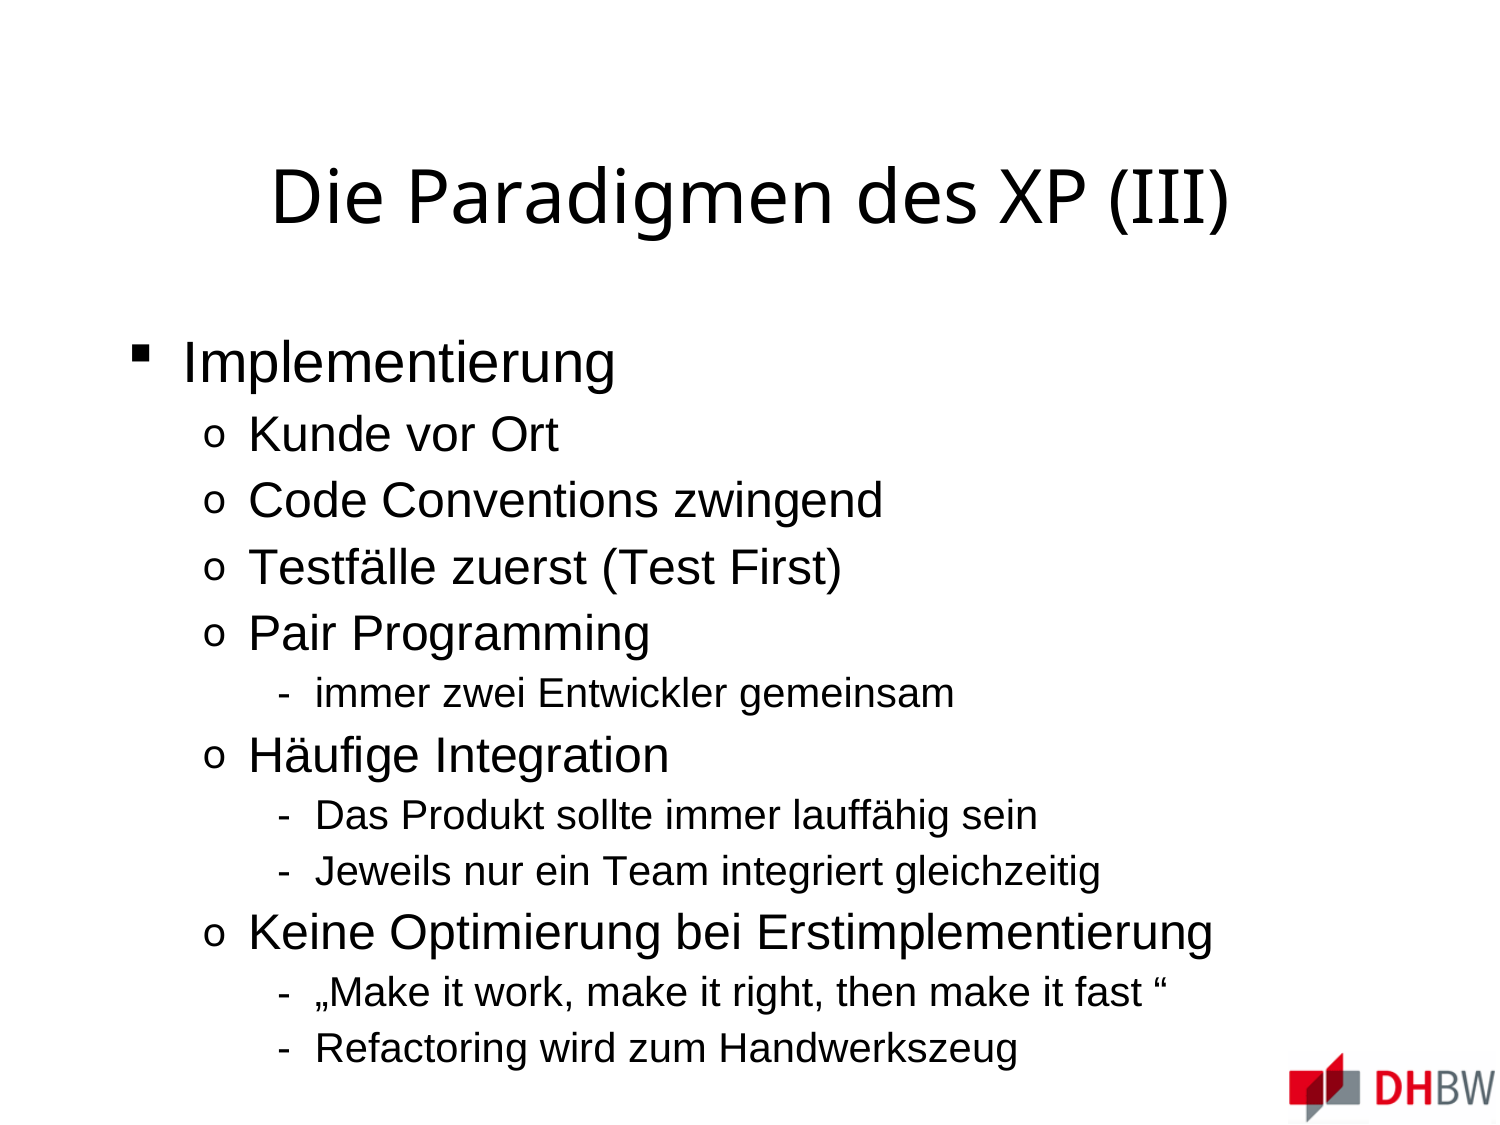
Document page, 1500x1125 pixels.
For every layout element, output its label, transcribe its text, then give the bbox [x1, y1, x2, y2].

picture [1288, 1051, 1496, 1124]
list Implementierung Kunde vor Ort Code Conventions zwingend Testfälle zuerst (Test First) Pair Programming immer zwei Entwickler gemeinsam Häufige Integration Das Produkt sollte immer lauffähig sein Jeweils nur ein Team integriert gleichzeitig Keine Optimierung bei Erstimplementierung „Make it work, make it right, then make it fast “ Refactoring wird zum Handwerkszeug [112, 324, 1388, 1079]
title Die Paradigmen des XP (III) [112, 99, 1388, 288]
